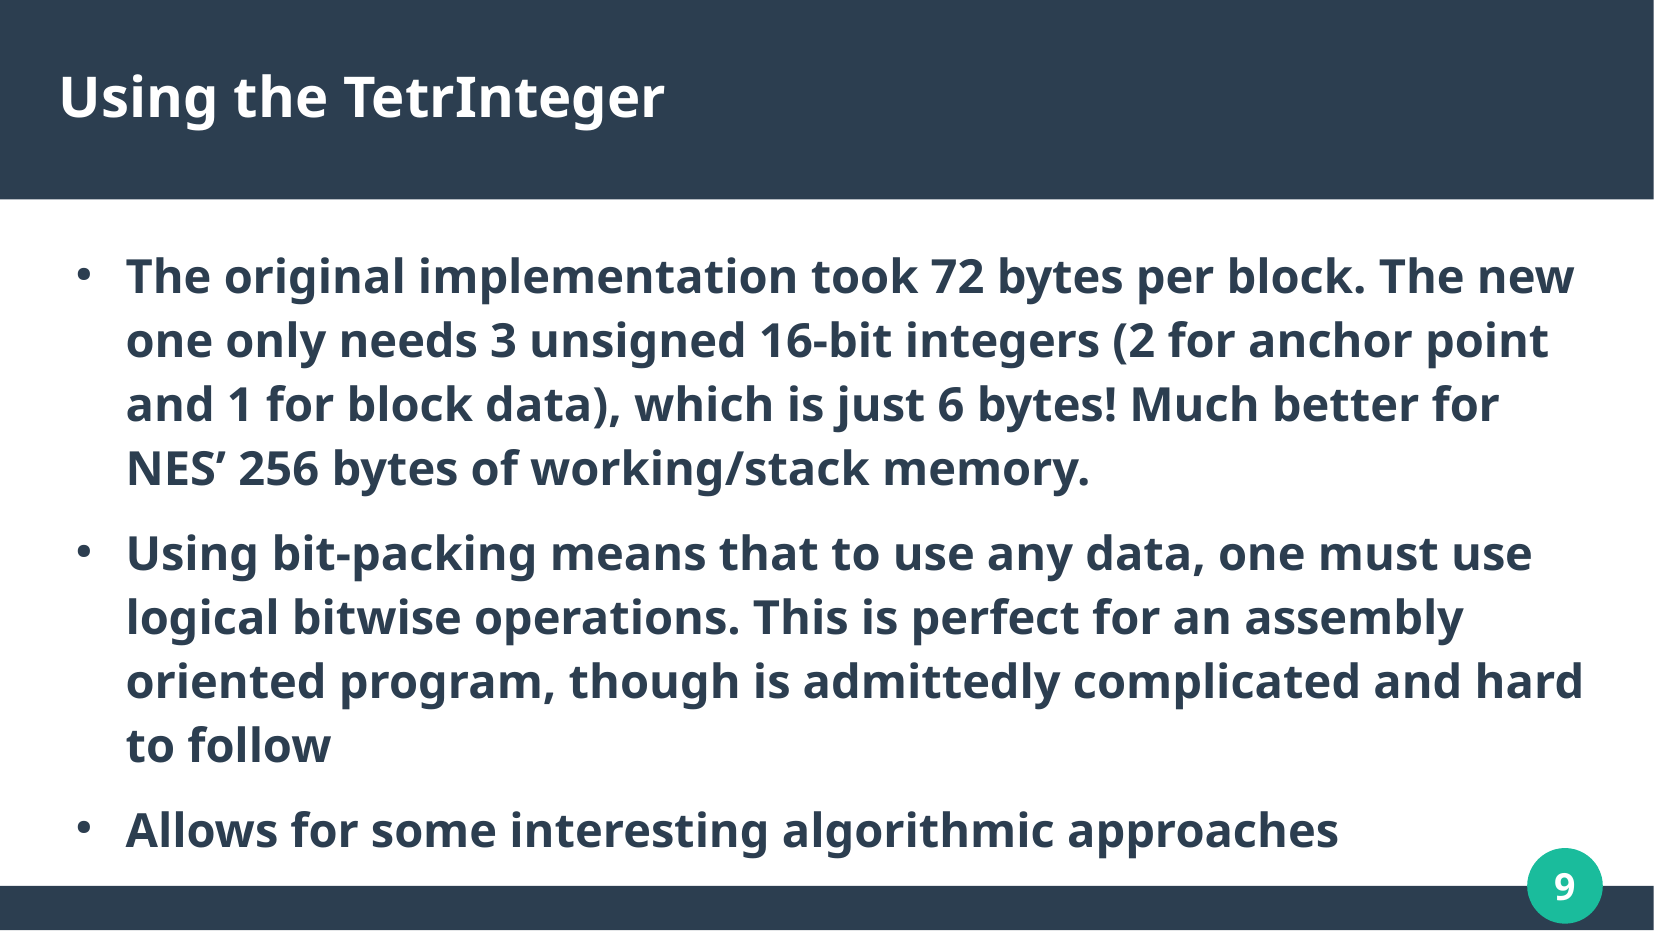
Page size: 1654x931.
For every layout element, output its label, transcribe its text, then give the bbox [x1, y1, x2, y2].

title Using the TetrInteger [59, 37, 1595, 155]
list The original implementation took 72 bytes per block. The new one only needs 3 unsigned 16-bit integers (2 for anchor point and 1 for block data), which is just 6 bytes! Much better for NES’ 256 bytes of working/stack memory. Using bit-packing means that to use any data, one must use logical bitwise operations. This is perfect for an assembly oriented program, though is admittedly complicated and hard to follow Allows for some interesting algorithmic approaches [59, 243, 1595, 864]
